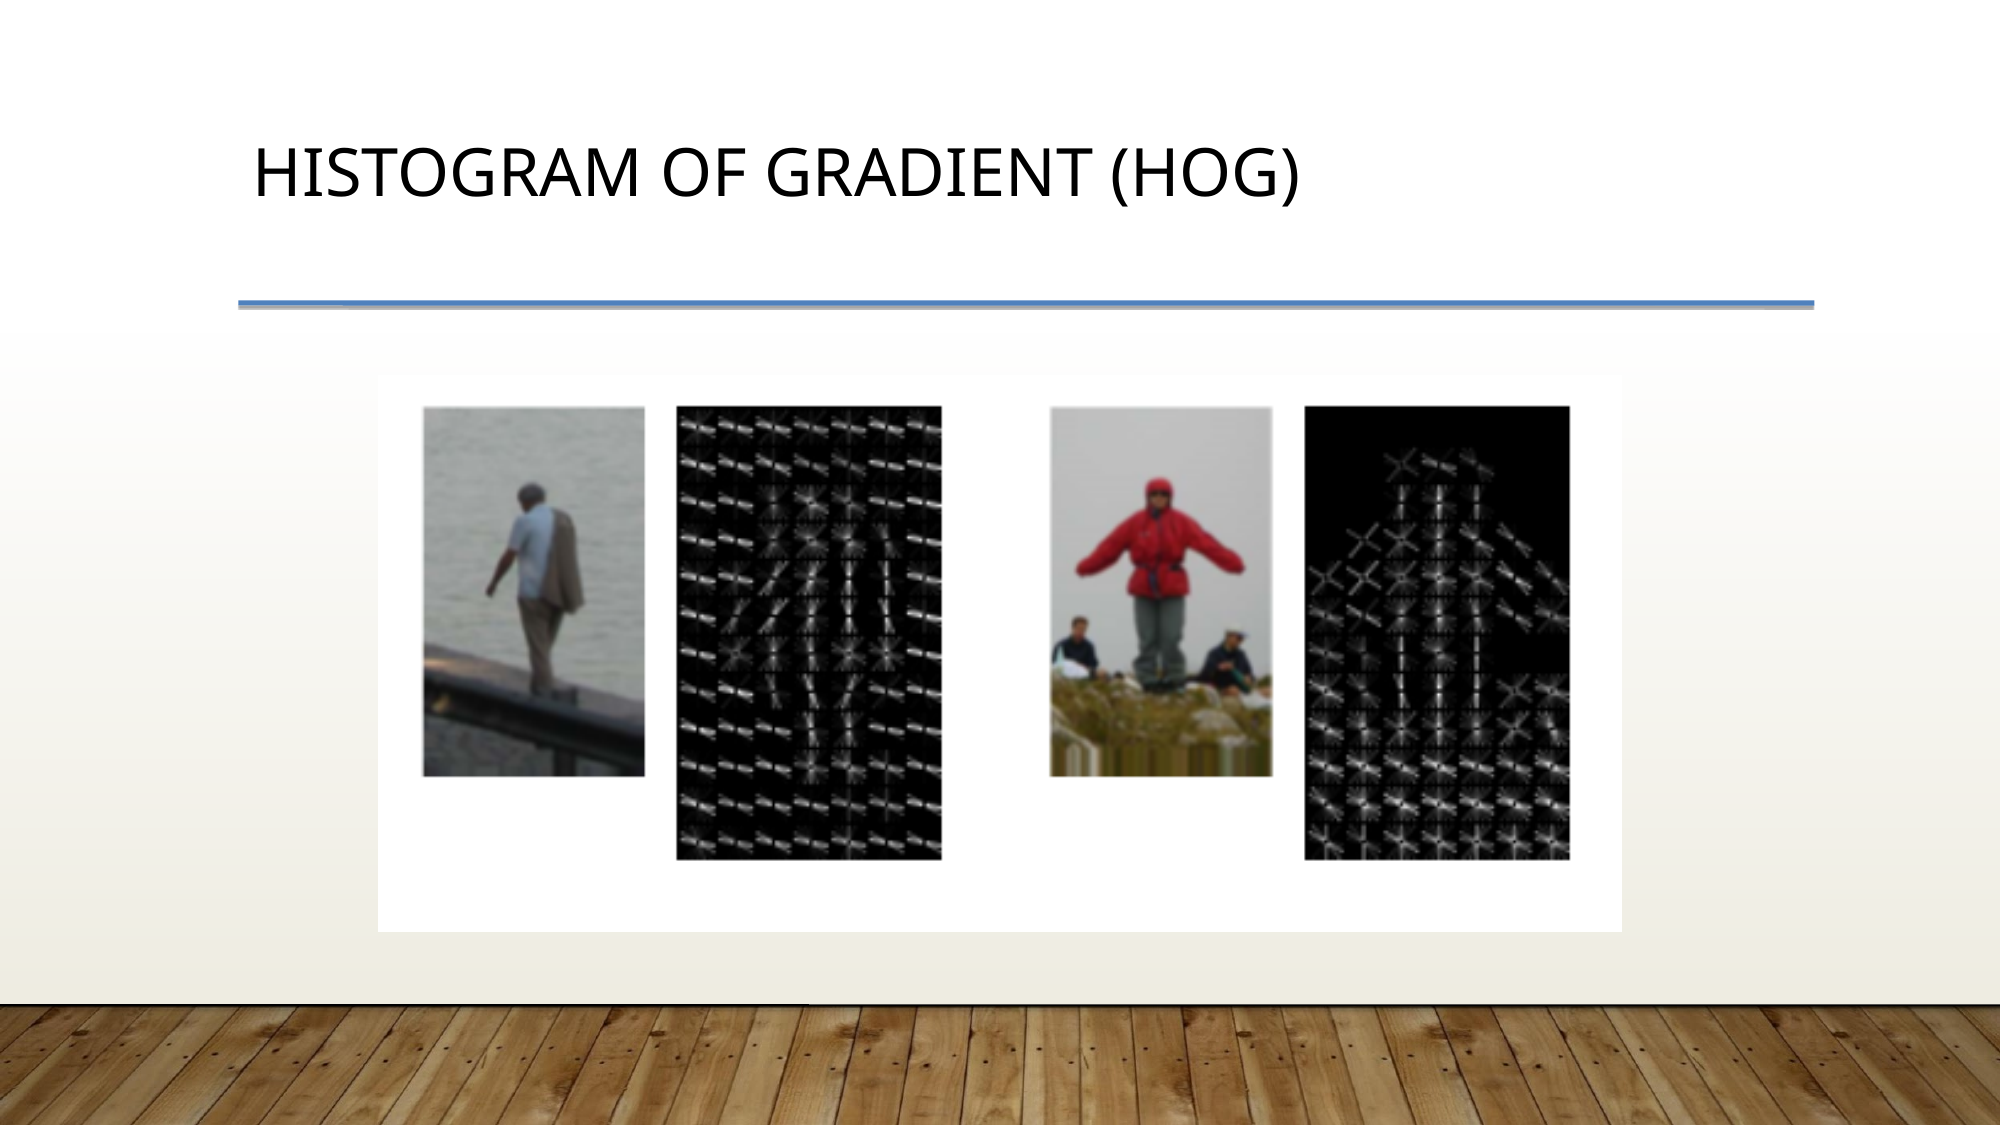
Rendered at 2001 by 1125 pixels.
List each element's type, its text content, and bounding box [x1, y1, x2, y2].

text_box HISTOGRAM OF GRADIENT (HOG) [238, 131, 1814, 304]
picture [378, 375, 1622, 932]
picture [0, 1007, 2000, 1125]
